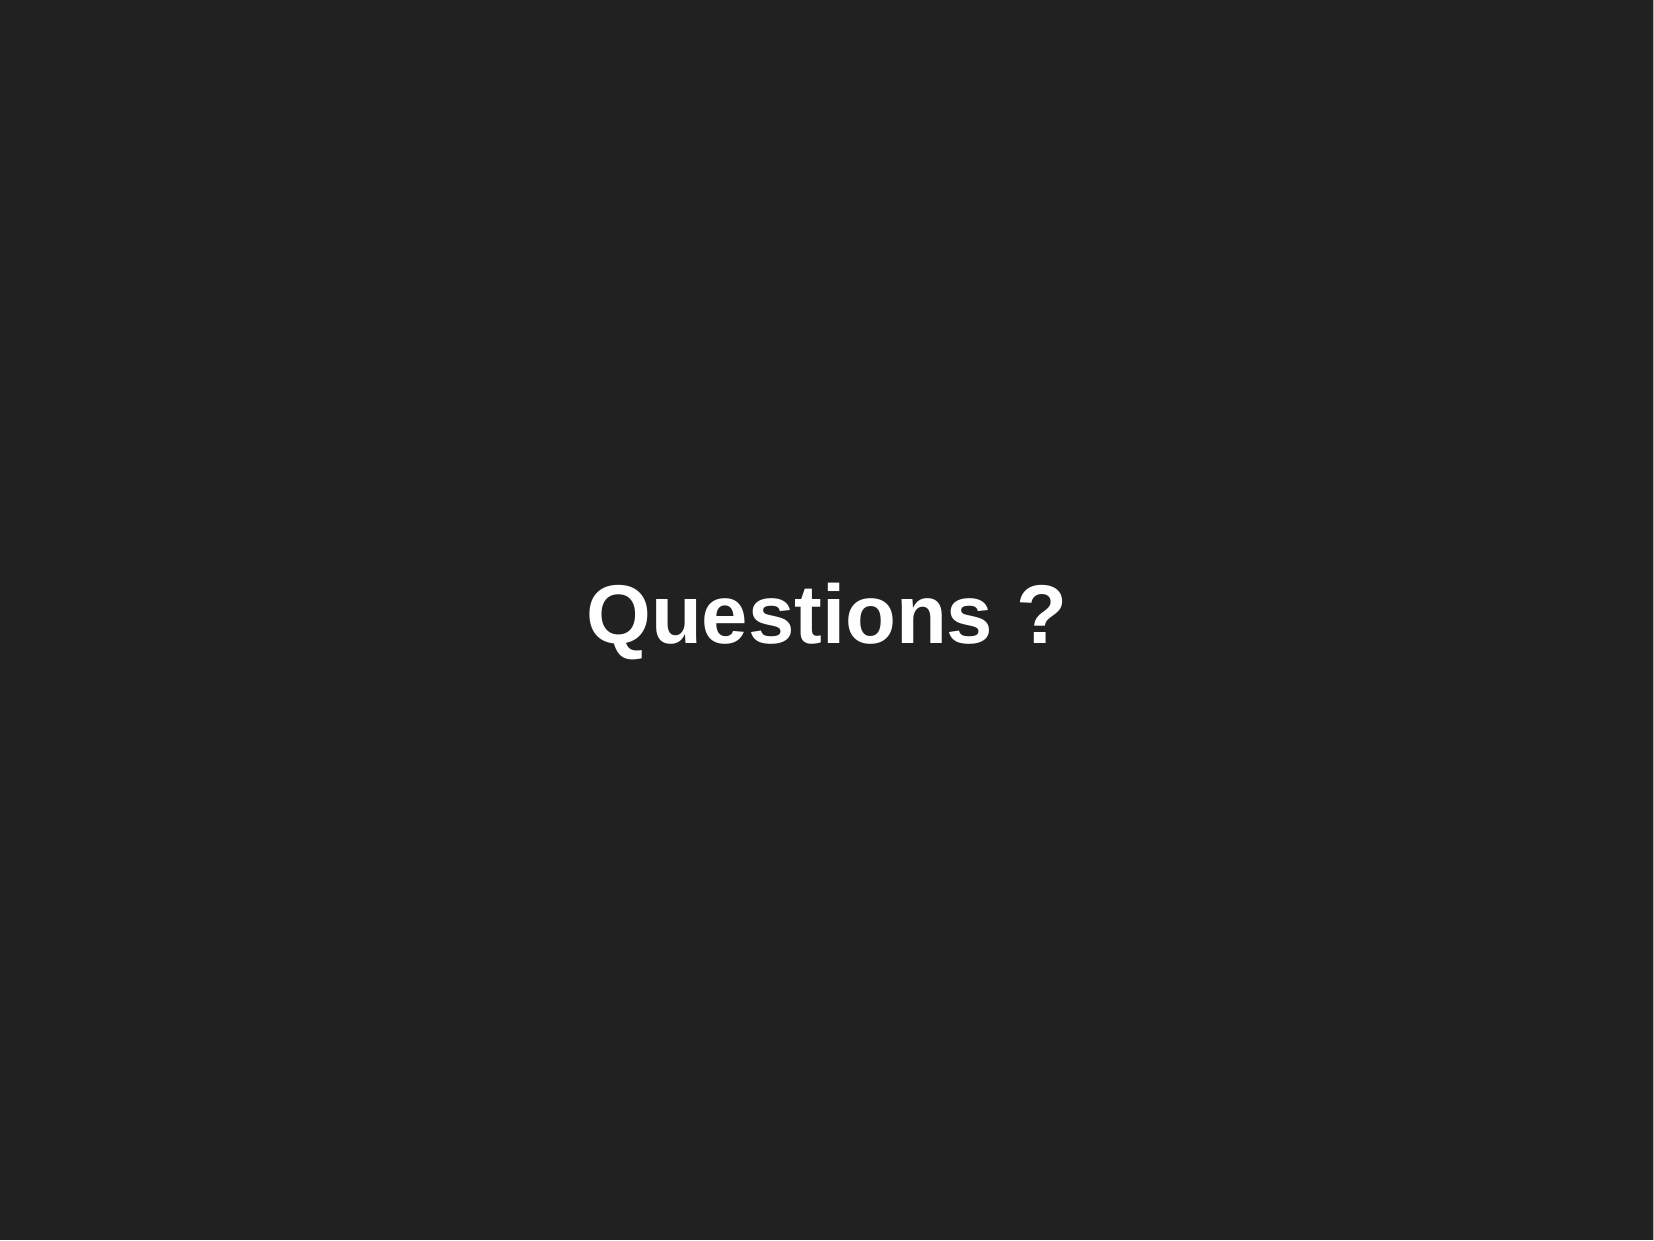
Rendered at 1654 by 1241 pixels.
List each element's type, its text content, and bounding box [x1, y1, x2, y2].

text_box Questions ? [82, 134, 1571, 1095]
